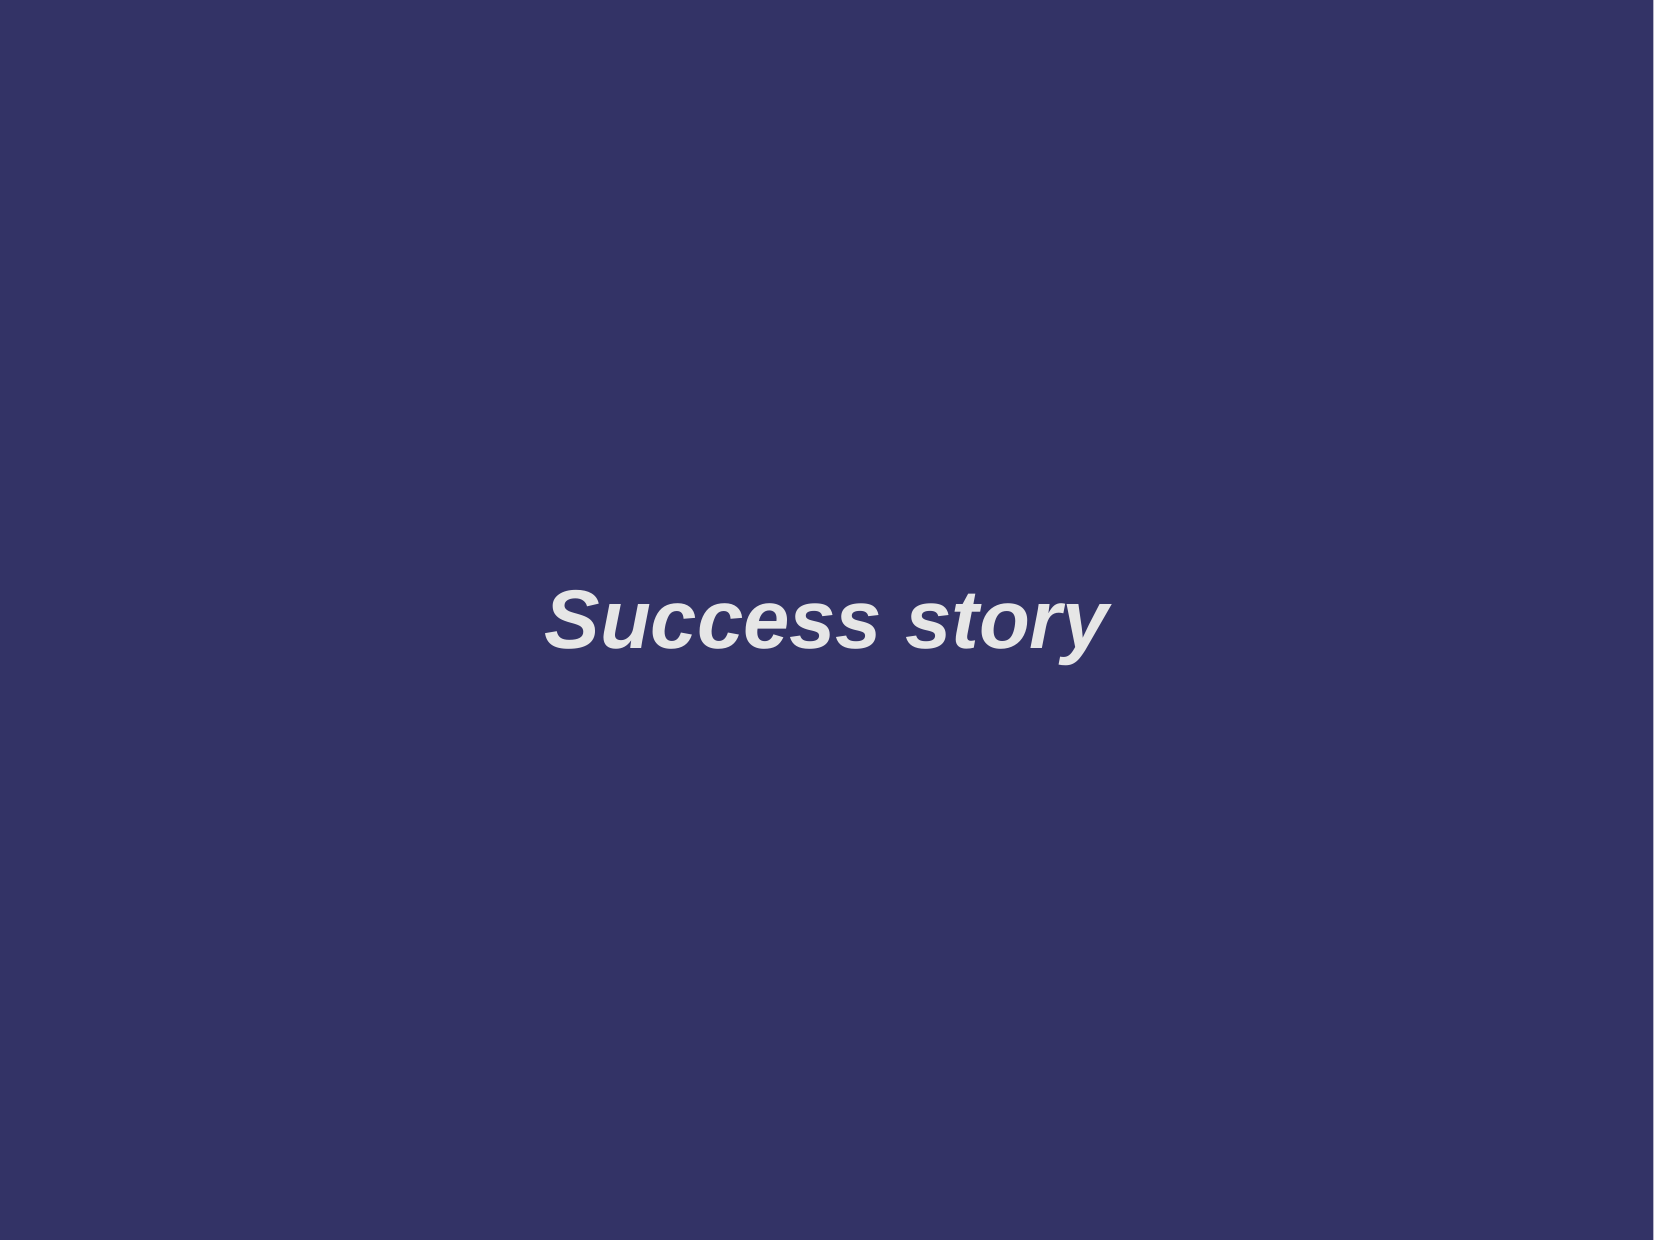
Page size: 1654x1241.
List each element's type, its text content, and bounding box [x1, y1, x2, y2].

title Success story [118, 516, 1536, 724]
